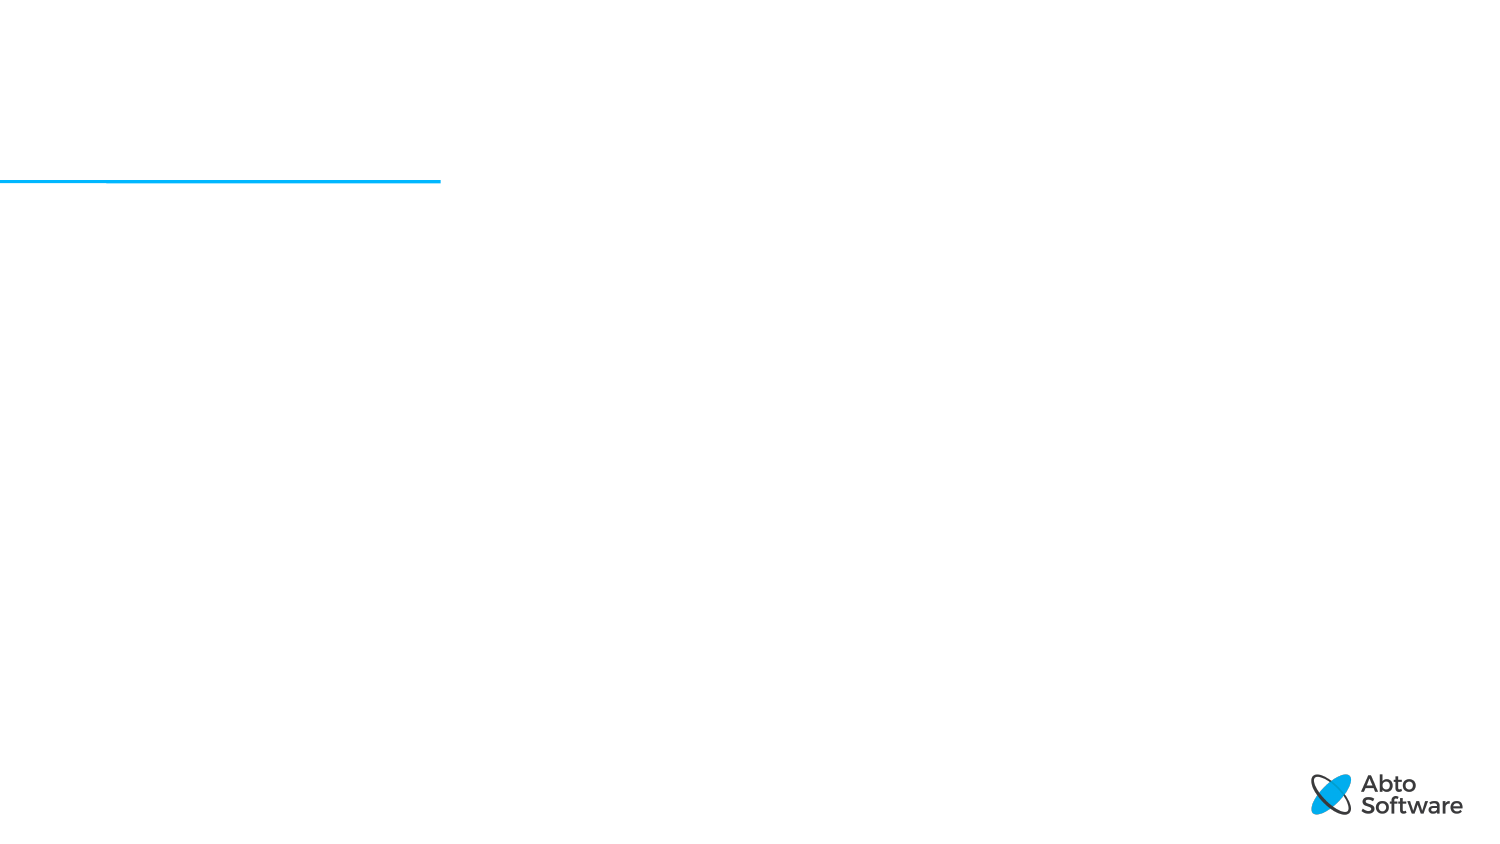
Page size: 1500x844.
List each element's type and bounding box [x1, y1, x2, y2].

picture [1299, 771, 1474, 817]
